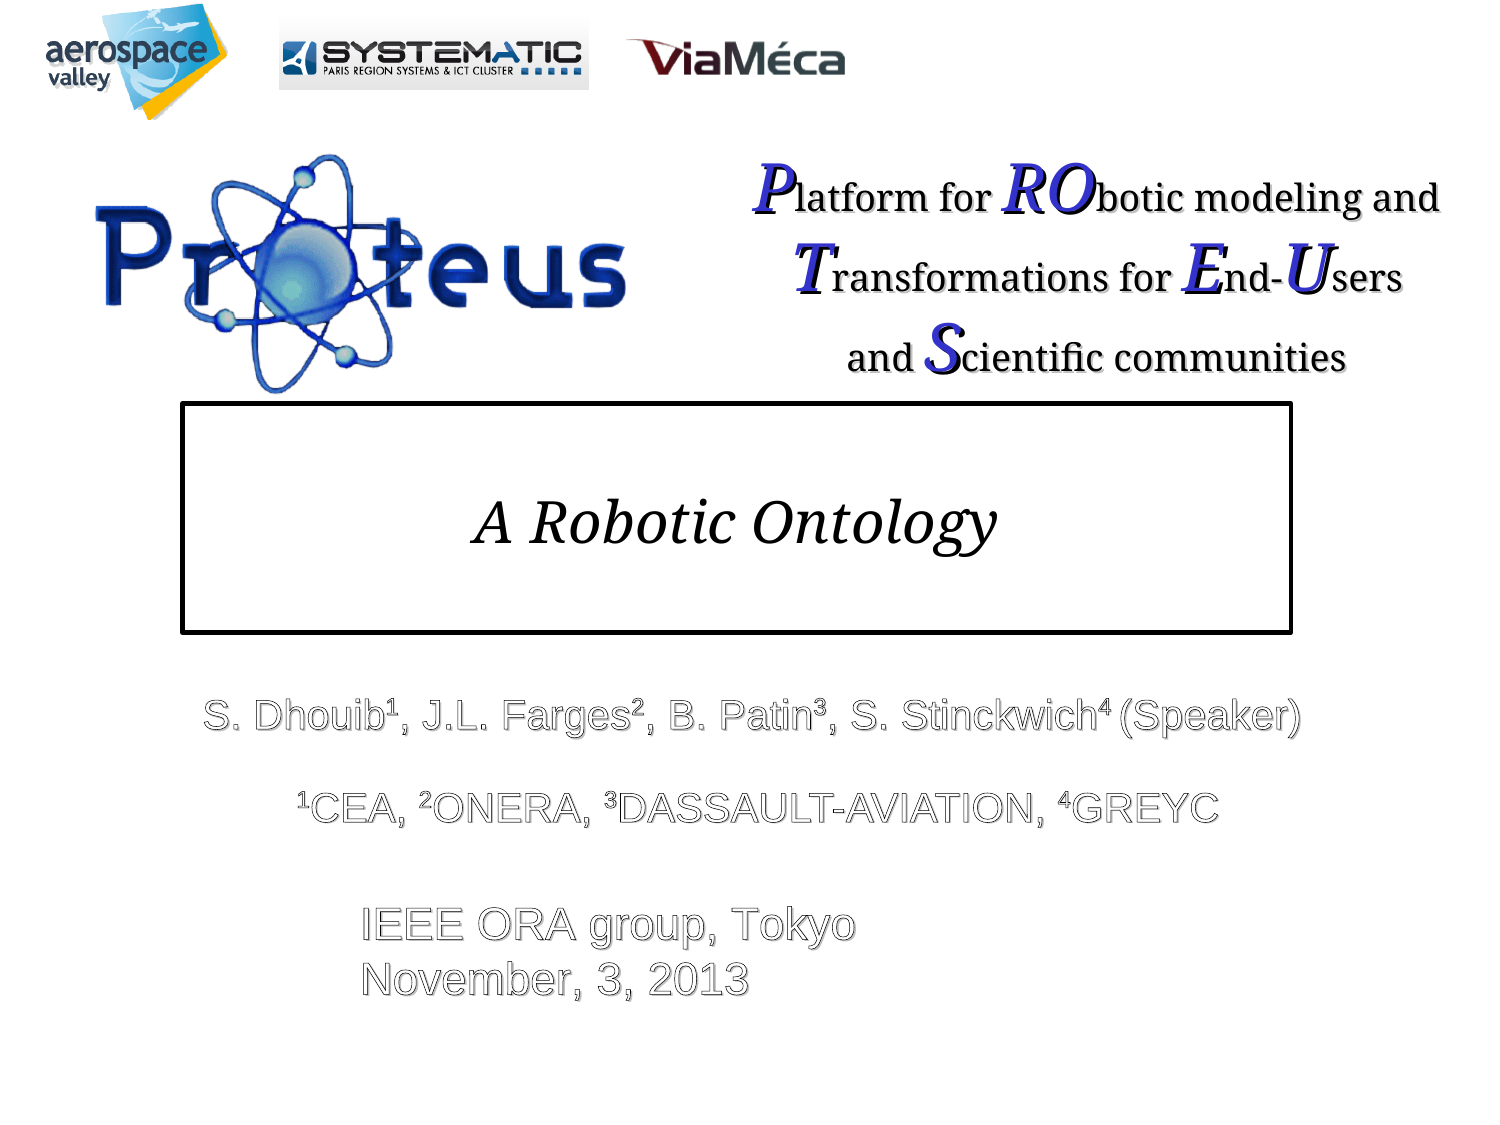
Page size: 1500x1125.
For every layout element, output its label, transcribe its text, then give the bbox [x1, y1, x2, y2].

text_box IEEE ORA group, Tokyo November, 3, 2013 [344, 886, 1121, 1012]
subtitle S. Dhouib1, J.L. Farges2, B. Patin3, S. Stinckwich4 (Speaker) 1CEA, 2ONERA, 3DASSAULT-AVIATION, 4GREYC [21, 646, 1483, 877]
text_box Platform for RObotic modeling and Transformations for End-Users and Scientific communities [715, 136, 1466, 393]
picture [626, 35, 850, 79]
text_box A Robotic Ontology [182, 403, 1291, 633]
picture [41, 0, 235, 120]
picture [279, 12, 589, 90]
picture [55, 129, 673, 413]
